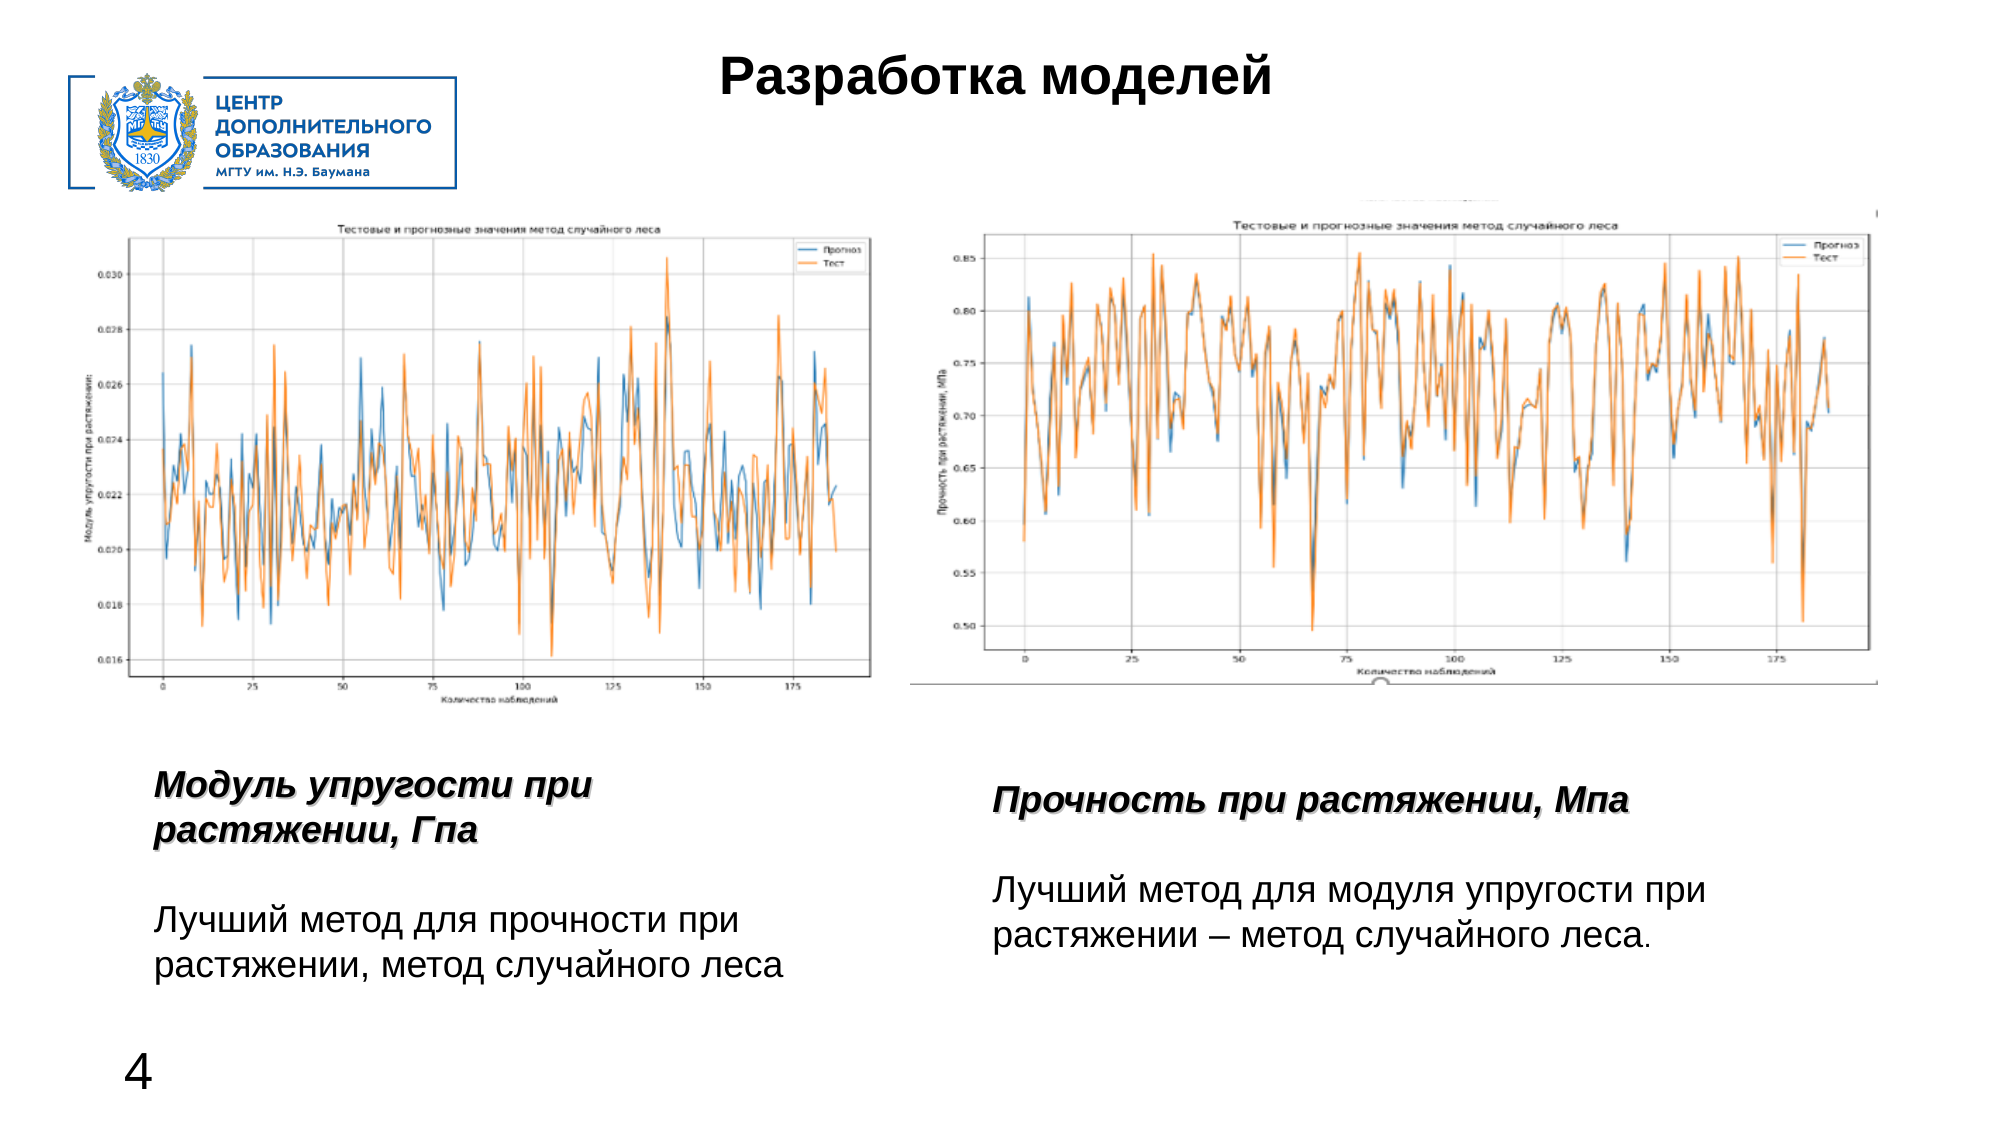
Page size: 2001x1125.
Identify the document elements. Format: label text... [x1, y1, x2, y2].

slide_number <номер> [109, 1043, 248, 1104]
title Разработка моделей [66, 21, 1929, 133]
picture [68, 133, 457, 192]
text_box Прочность при растяжении, Мпа Лучший метод для модуля упругости при растяжении – метод случайного леса. [977, 767, 1843, 963]
text_box Модуль упругости при растяжении, Гпа Лучший метод для прочности при растяжении, метод случайного леса [138, 752, 827, 1028]
picture [59, 200, 1878, 721]
